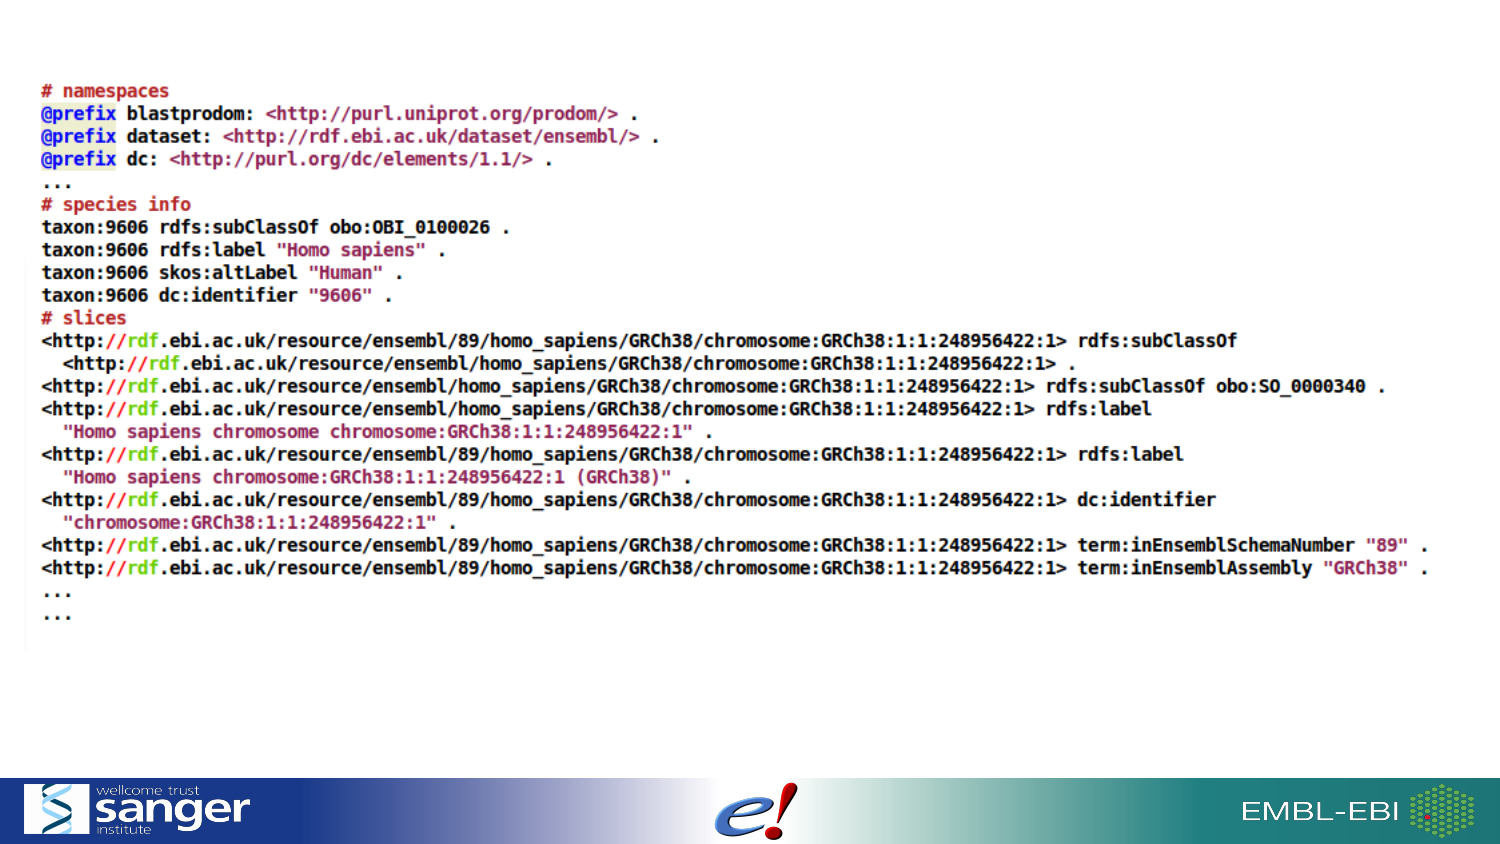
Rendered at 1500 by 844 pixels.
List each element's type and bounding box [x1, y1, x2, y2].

picture [24, 24, 1475, 652]
picture [0, 778, 1500, 844]
